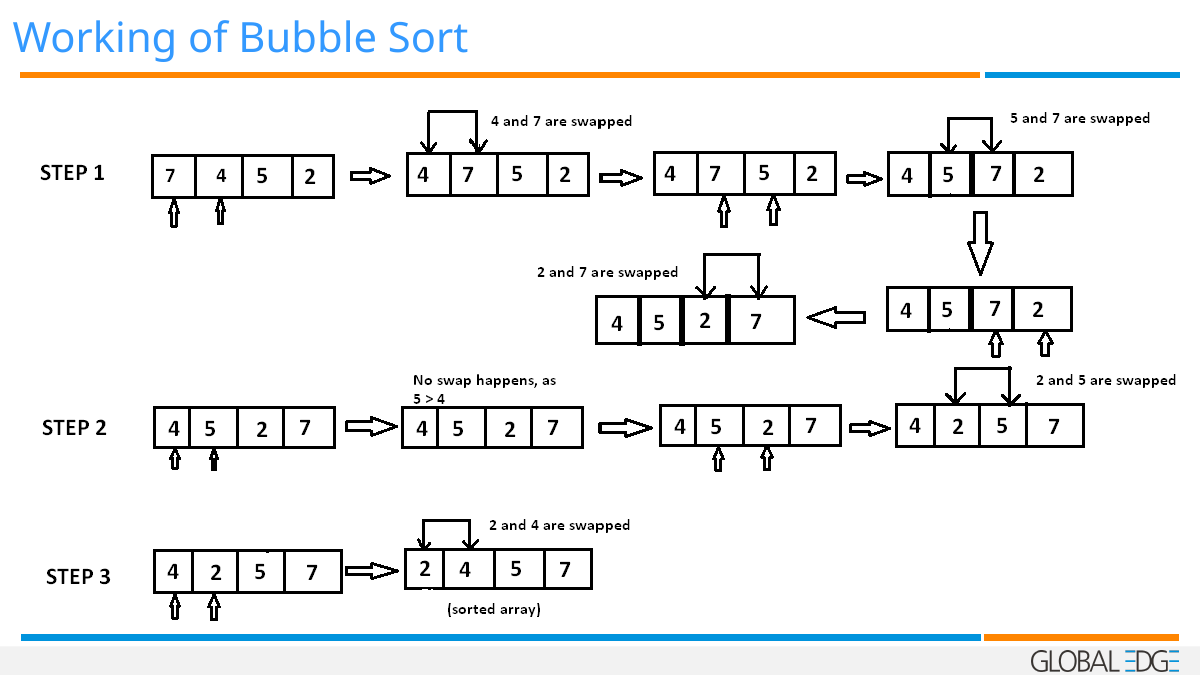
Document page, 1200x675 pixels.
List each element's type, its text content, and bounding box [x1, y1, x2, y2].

picture [20, 82, 1182, 626]
picture [1031, 650, 1179, 672]
title Working of Bubble Sort [12, 9, 1088, 63]
